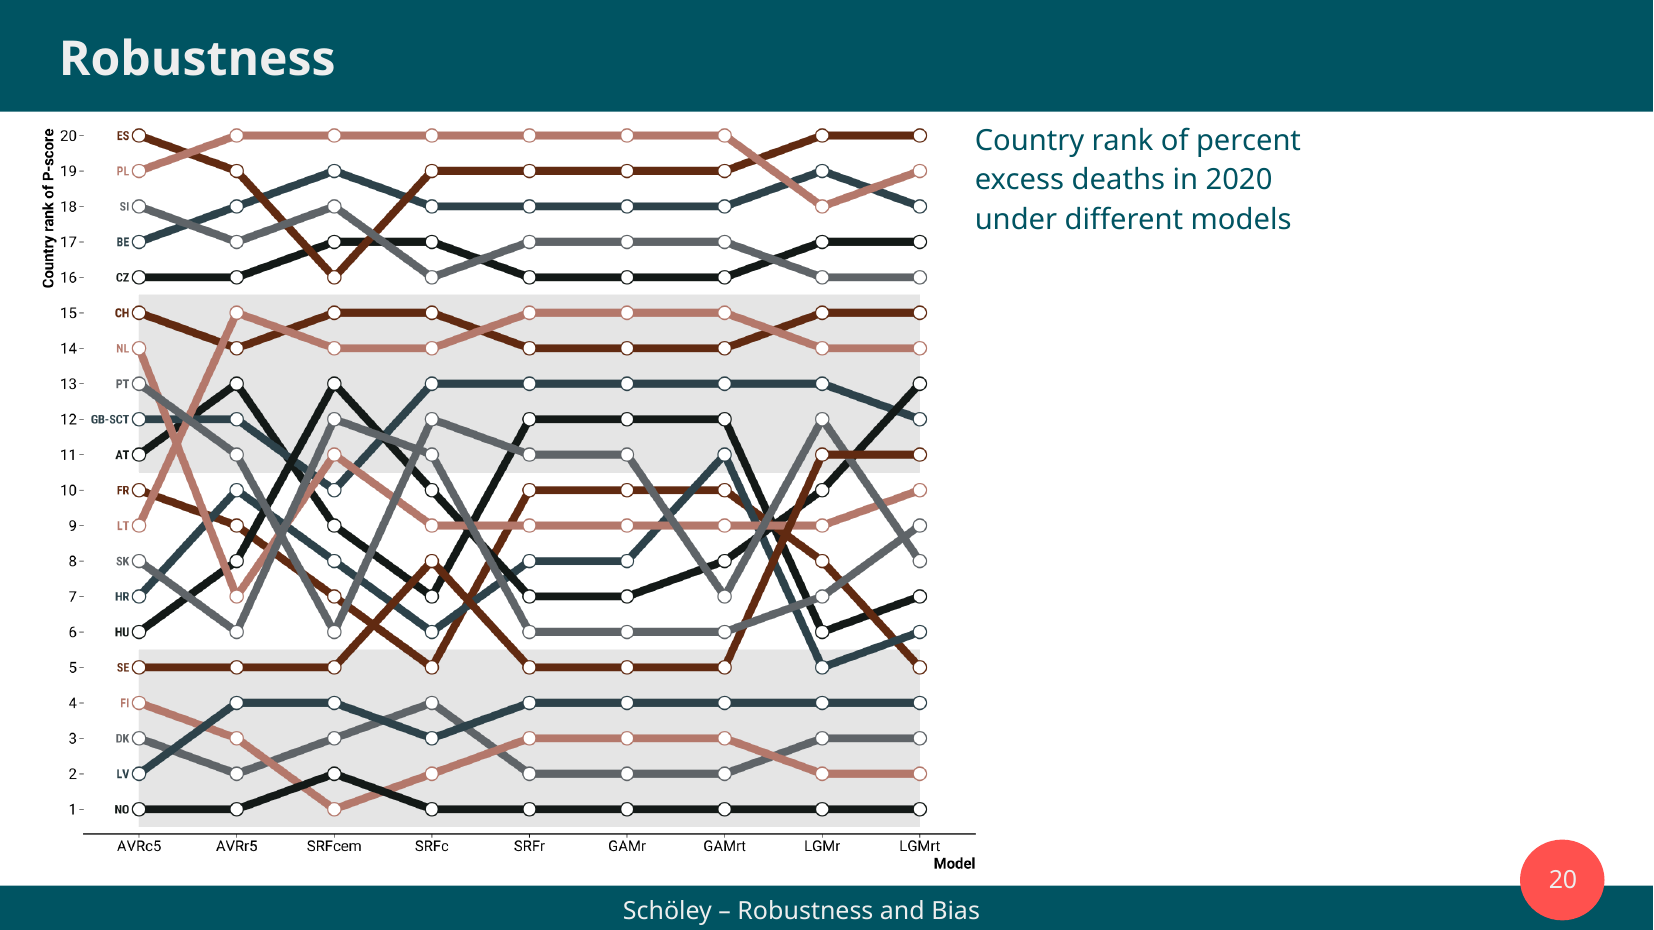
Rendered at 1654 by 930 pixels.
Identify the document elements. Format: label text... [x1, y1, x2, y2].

title Robustness [58, 0, 1594, 117]
picture [35, 123, 980, 879]
text_box Country rank of percent excess deaths in 2020 under different models [960, 111, 1321, 398]
